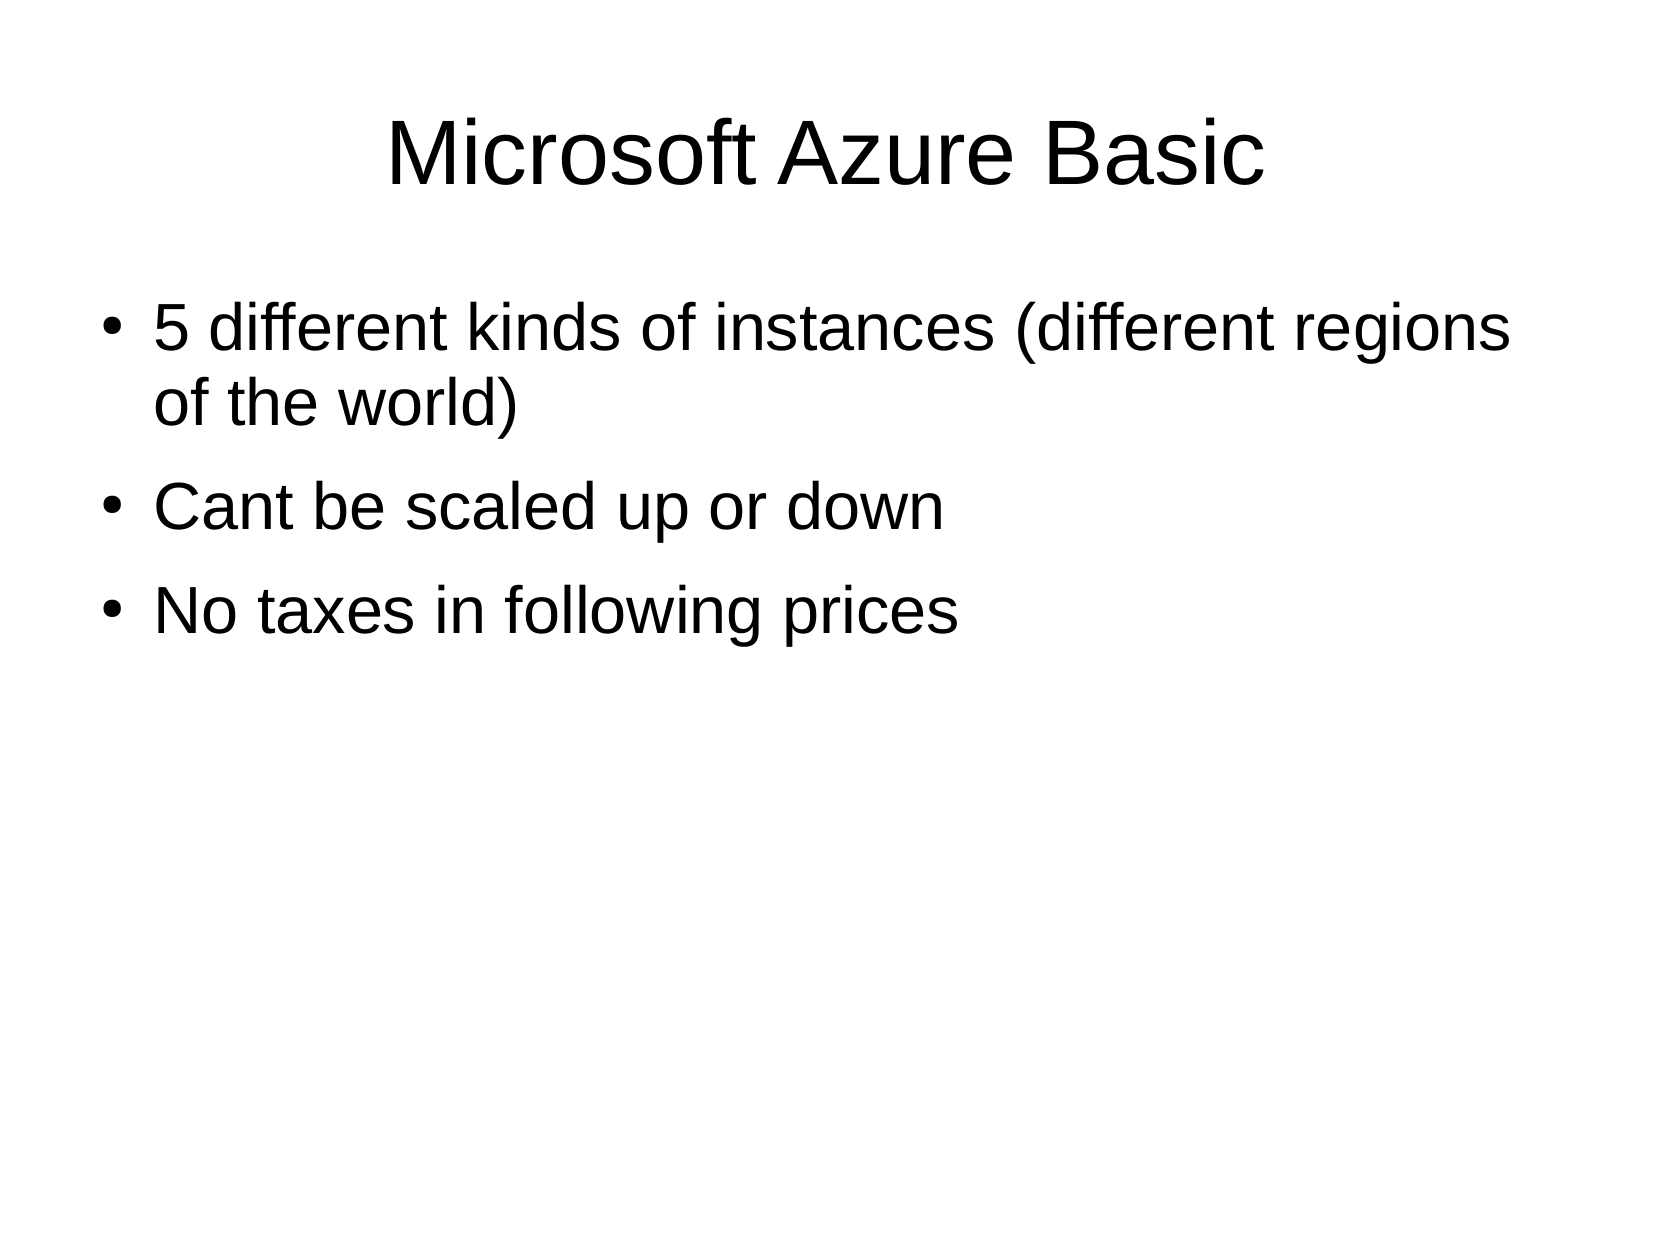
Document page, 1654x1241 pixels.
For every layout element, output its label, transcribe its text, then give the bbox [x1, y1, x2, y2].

title Microsoft Azure Basic [82, 49, 1571, 257]
list 5 different kinds of instances (different regions of the world) Cant be scaled up or down No taxes in following prices [82, 290, 1571, 1021]
